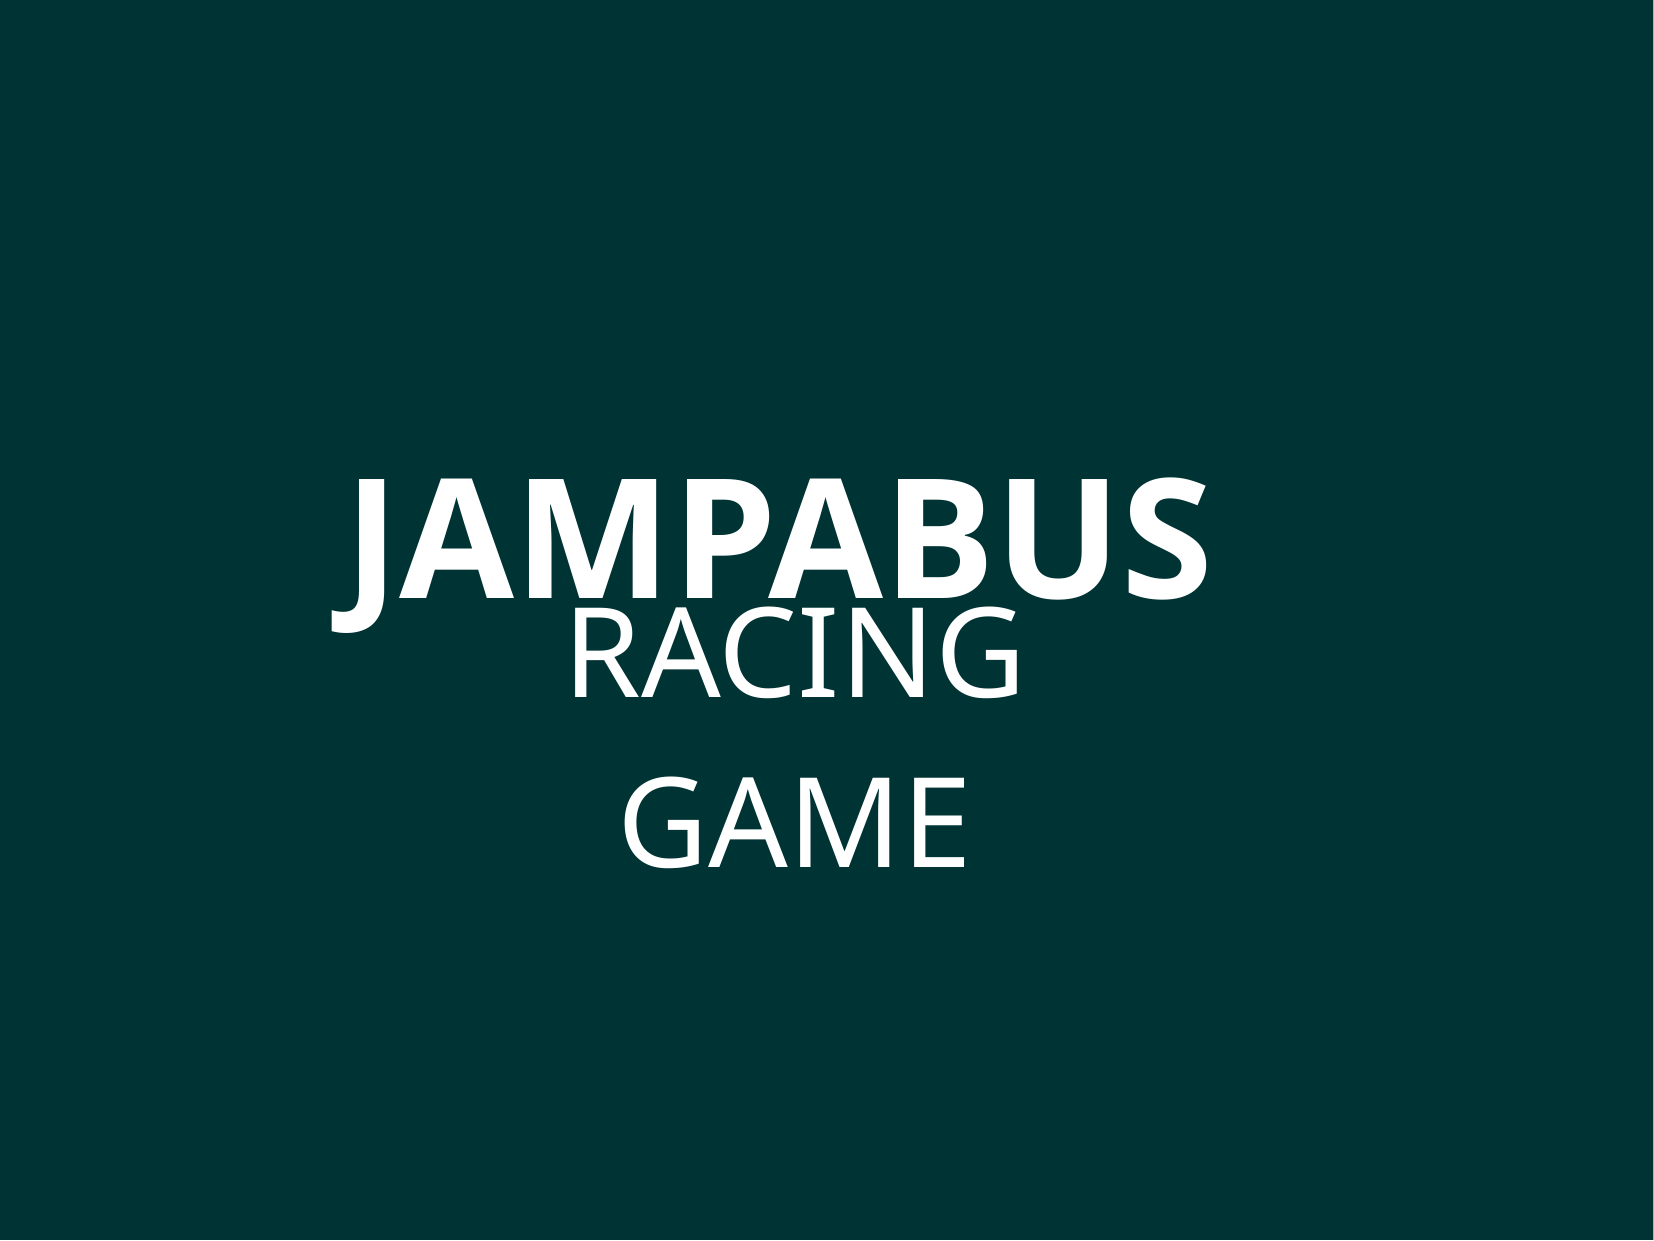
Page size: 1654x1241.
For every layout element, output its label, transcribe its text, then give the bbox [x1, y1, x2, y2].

text_box RACING GAME [375, 556, 1216, 743]
text_box JAMPABUS [330, 412, 1396, 766]
